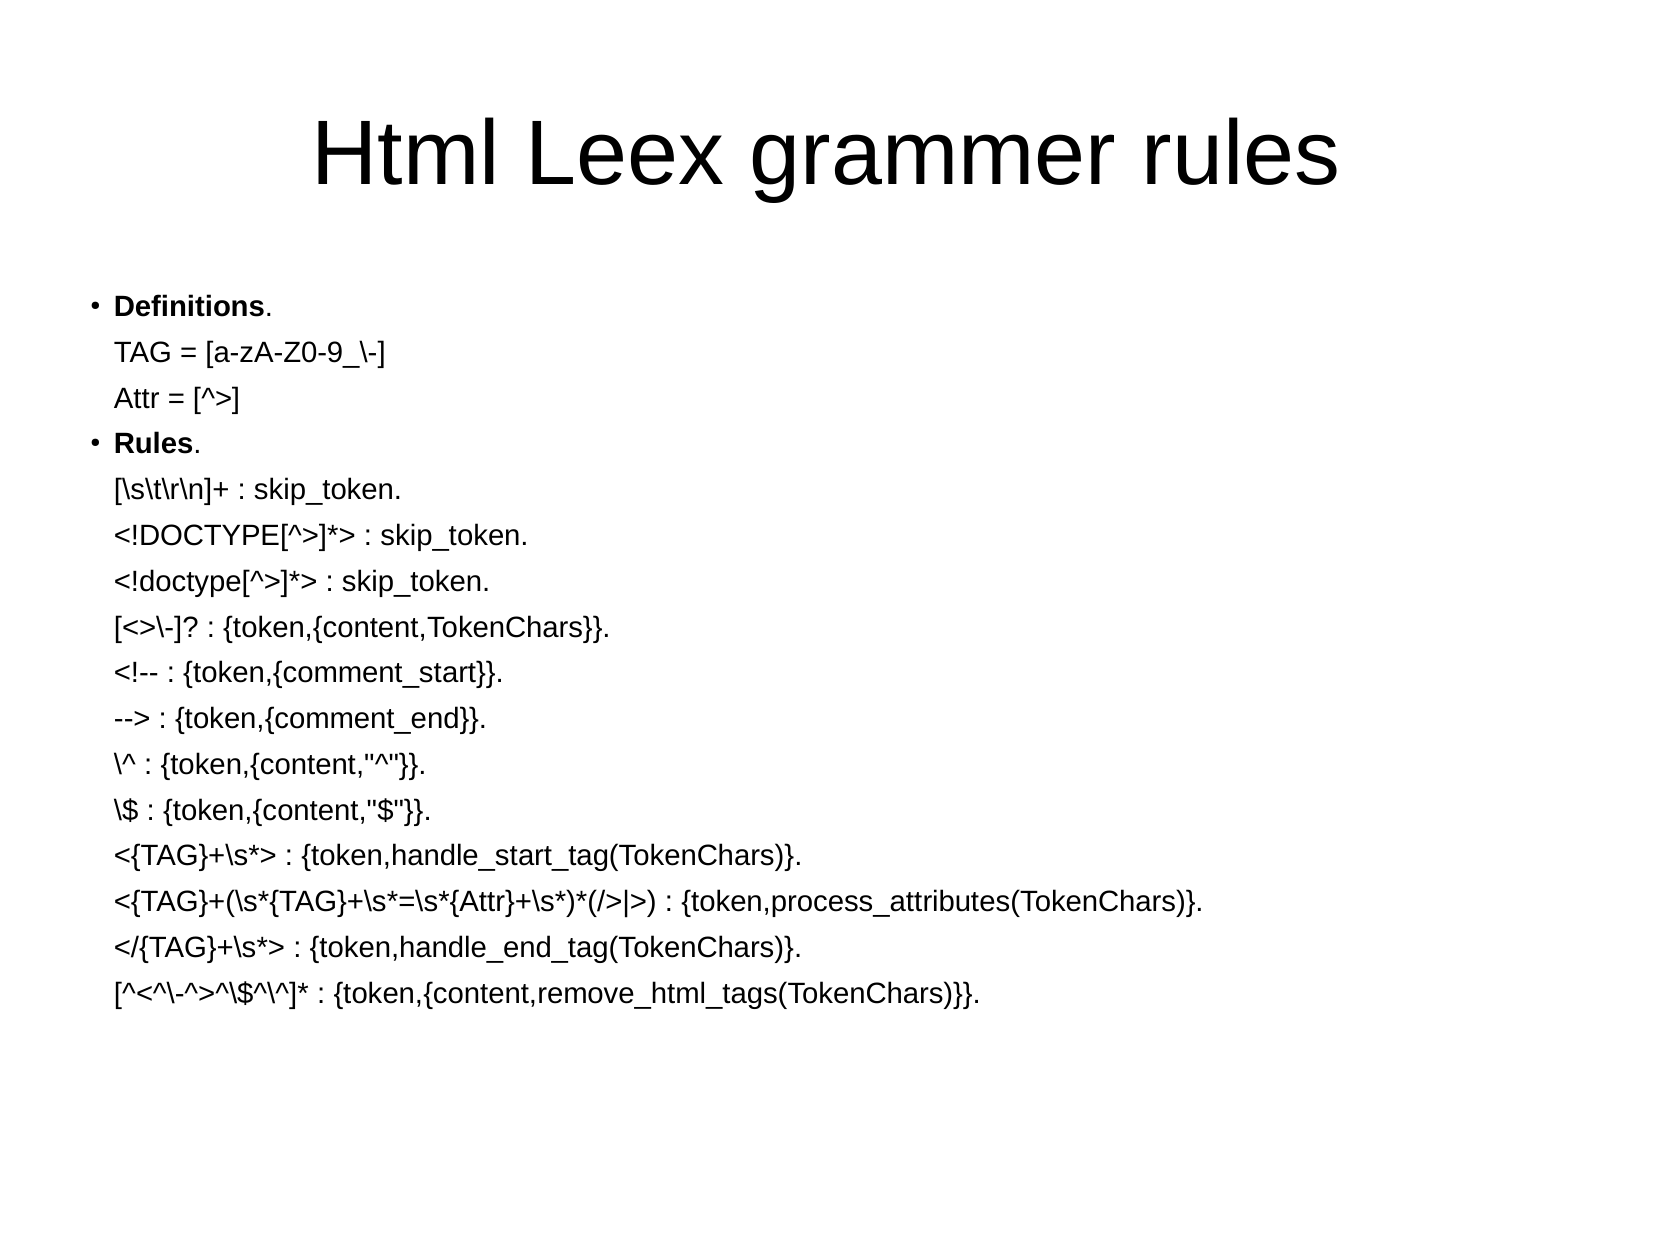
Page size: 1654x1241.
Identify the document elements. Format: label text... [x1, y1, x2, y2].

title Html Leex grammer rules [82, 49, 1571, 257]
list Definitions. TAG = [a-zA-Z0-9_\-] Attr = [^>] Rules. [\s\t\r\n]+ : skip_token. <!DOCTYPE[^>]*> : skip_token. <!doctype[^>]*> : skip_token. [<>\-]? : {token,{content,TokenChars}}. <!-- : {token,{comment_start}}. --> : {token,{comment_end}}. \^ : {token,{content,"^"}}. \$ : {token,{content,"$"}}. <{TAG}+\s*> : {token,handle_start_tag(TokenChars)}. <{TAG}+(\s*{TAG}+\s*=\s*{Attr}+\s*)*(/>|>) : {token,process_attributes(TokenChars)}. </{TAG}+\s*> : {token,handle_end_tag(TokenChars)}. [^<^\-^>^\$^\^]* : {token,{content,remove_html_tags(TokenChars)}}. [82, 290, 1571, 1010]
